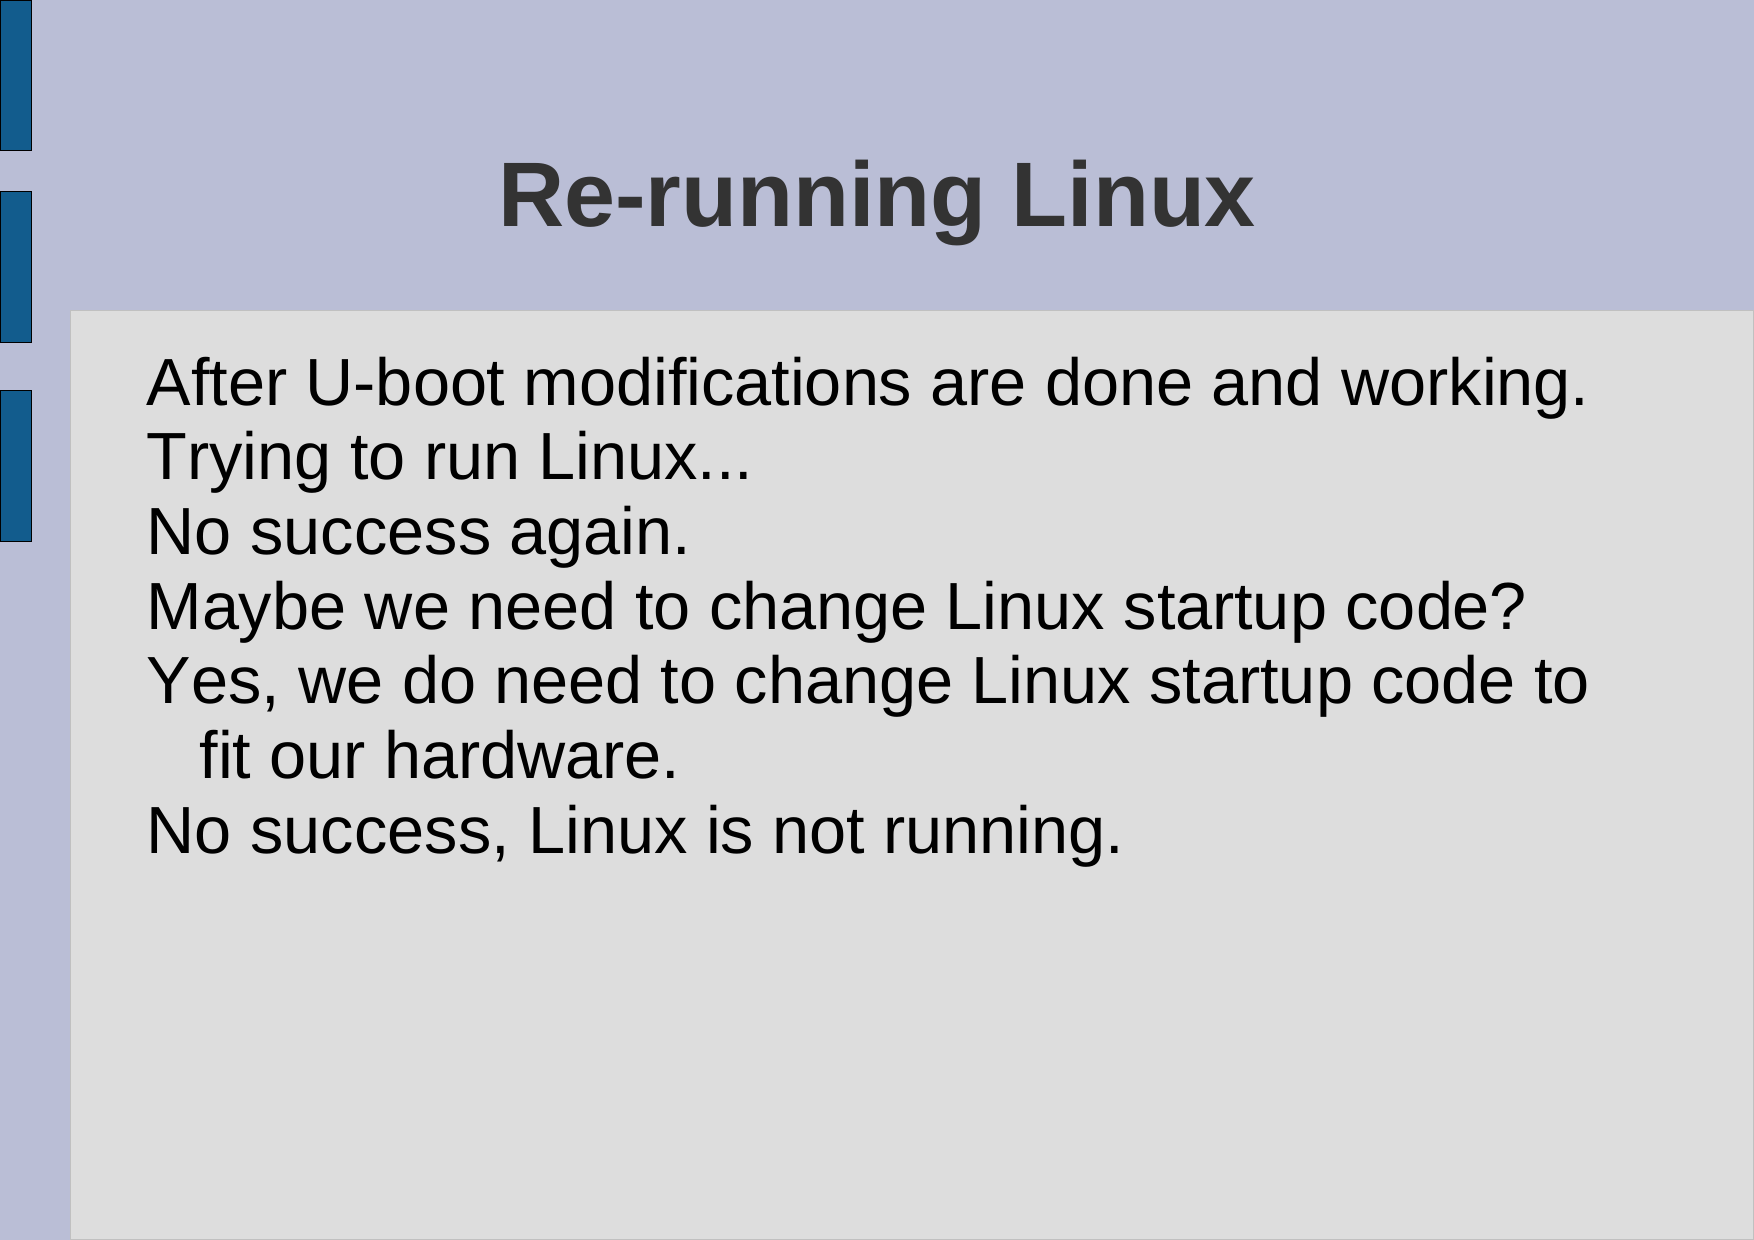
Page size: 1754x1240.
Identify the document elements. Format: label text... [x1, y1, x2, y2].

title Re-running Linux [128, 91, 1627, 299]
list After U-boot modifications are done and working. Trying to run Linux... No success again. Maybe we need to change Linux startup code? Yes, we do need to change Linux startup code to fit our hardware. No success, Linux is not running. [128, 344, 1627, 1126]
